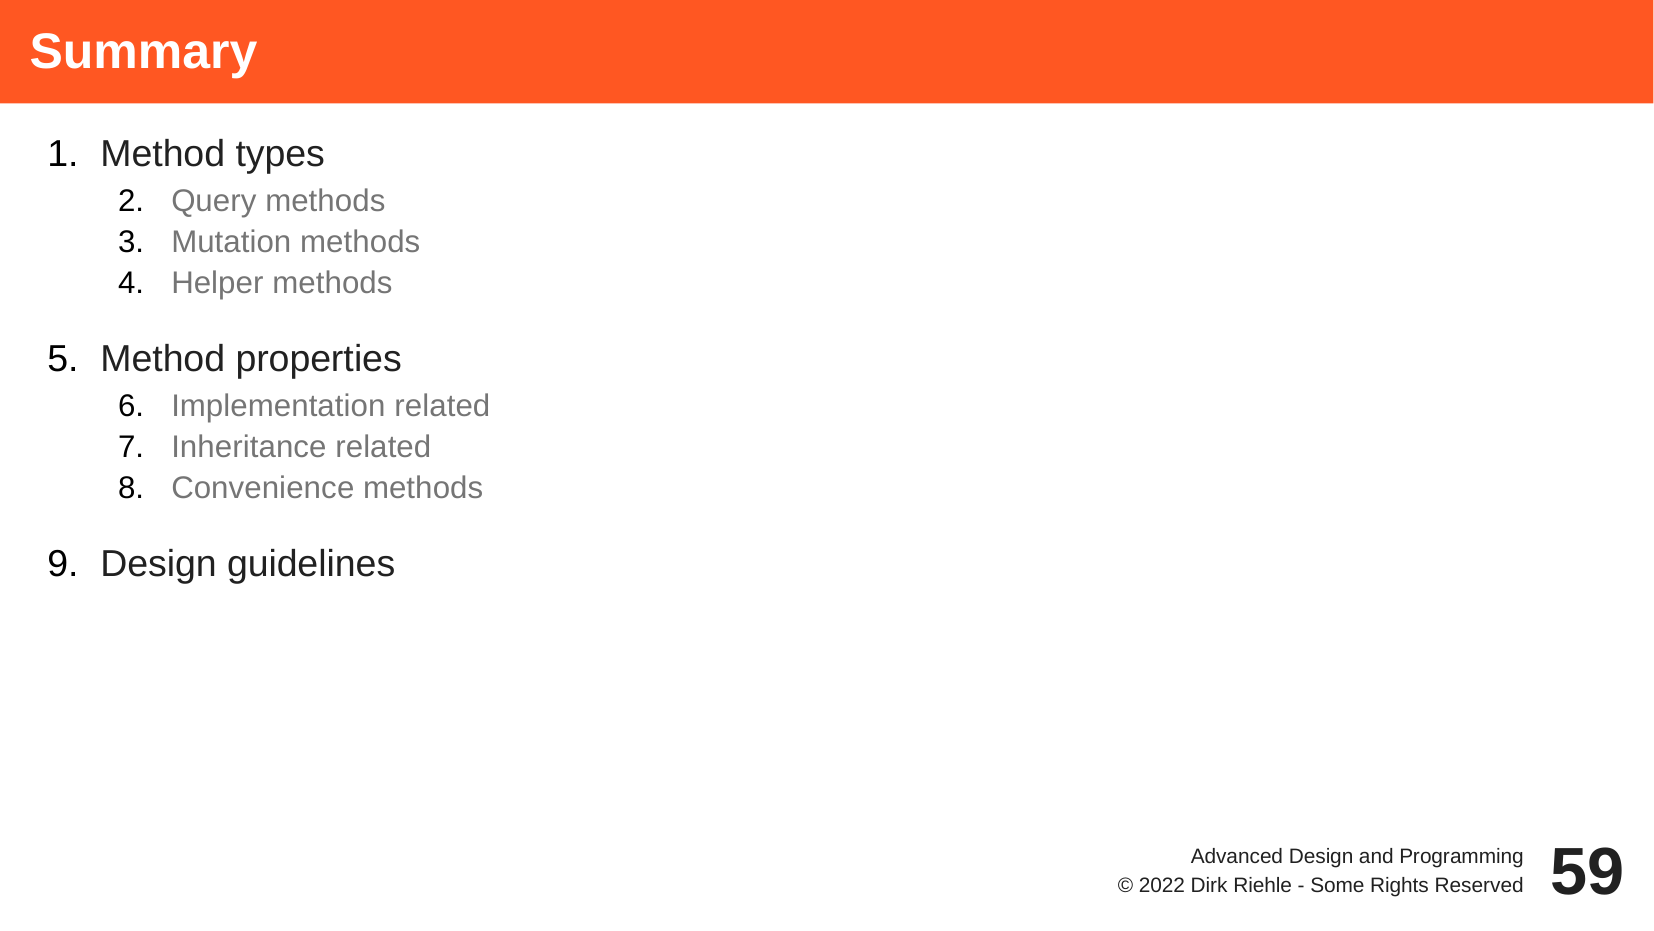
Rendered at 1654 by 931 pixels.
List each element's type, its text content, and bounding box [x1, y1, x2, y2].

title Summary [0, 0, 1654, 104]
list Method types Query methods Mutation methods Helper methods Method properties Implementation related Inheritance related Convenience methods Design guidelines [29, 132, 1625, 813]
